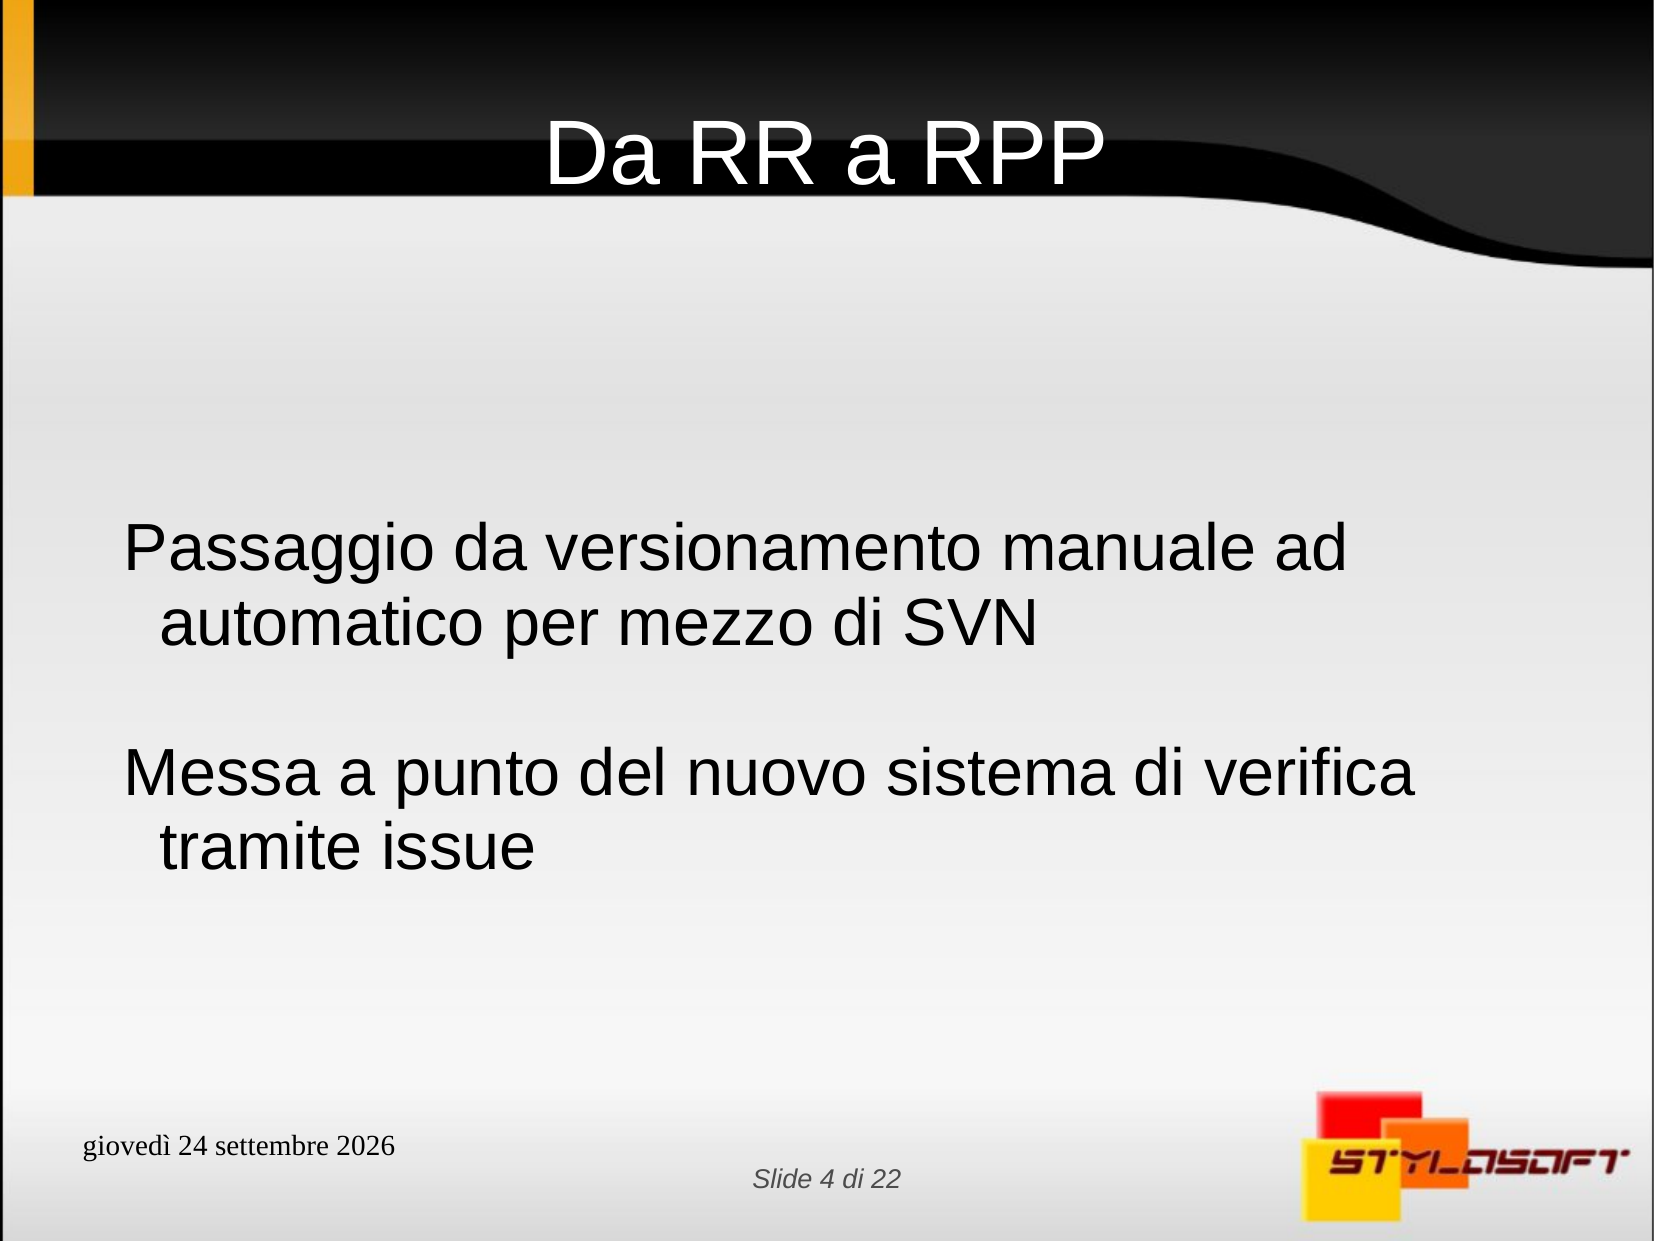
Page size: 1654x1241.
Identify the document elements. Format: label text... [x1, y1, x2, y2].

title Da RR a RPP [82, 56, 1571, 250]
text_box Slide <numero> di 22 [0, 1156, 1654, 1241]
picture [0, 0, 1654, 1156]
subtitle Passaggio da versionamento manuale ad automatico per mezzo di SVN Messa a punto del nuovo sistema di verifica tramite issue [88, 295, 1577, 1099]
